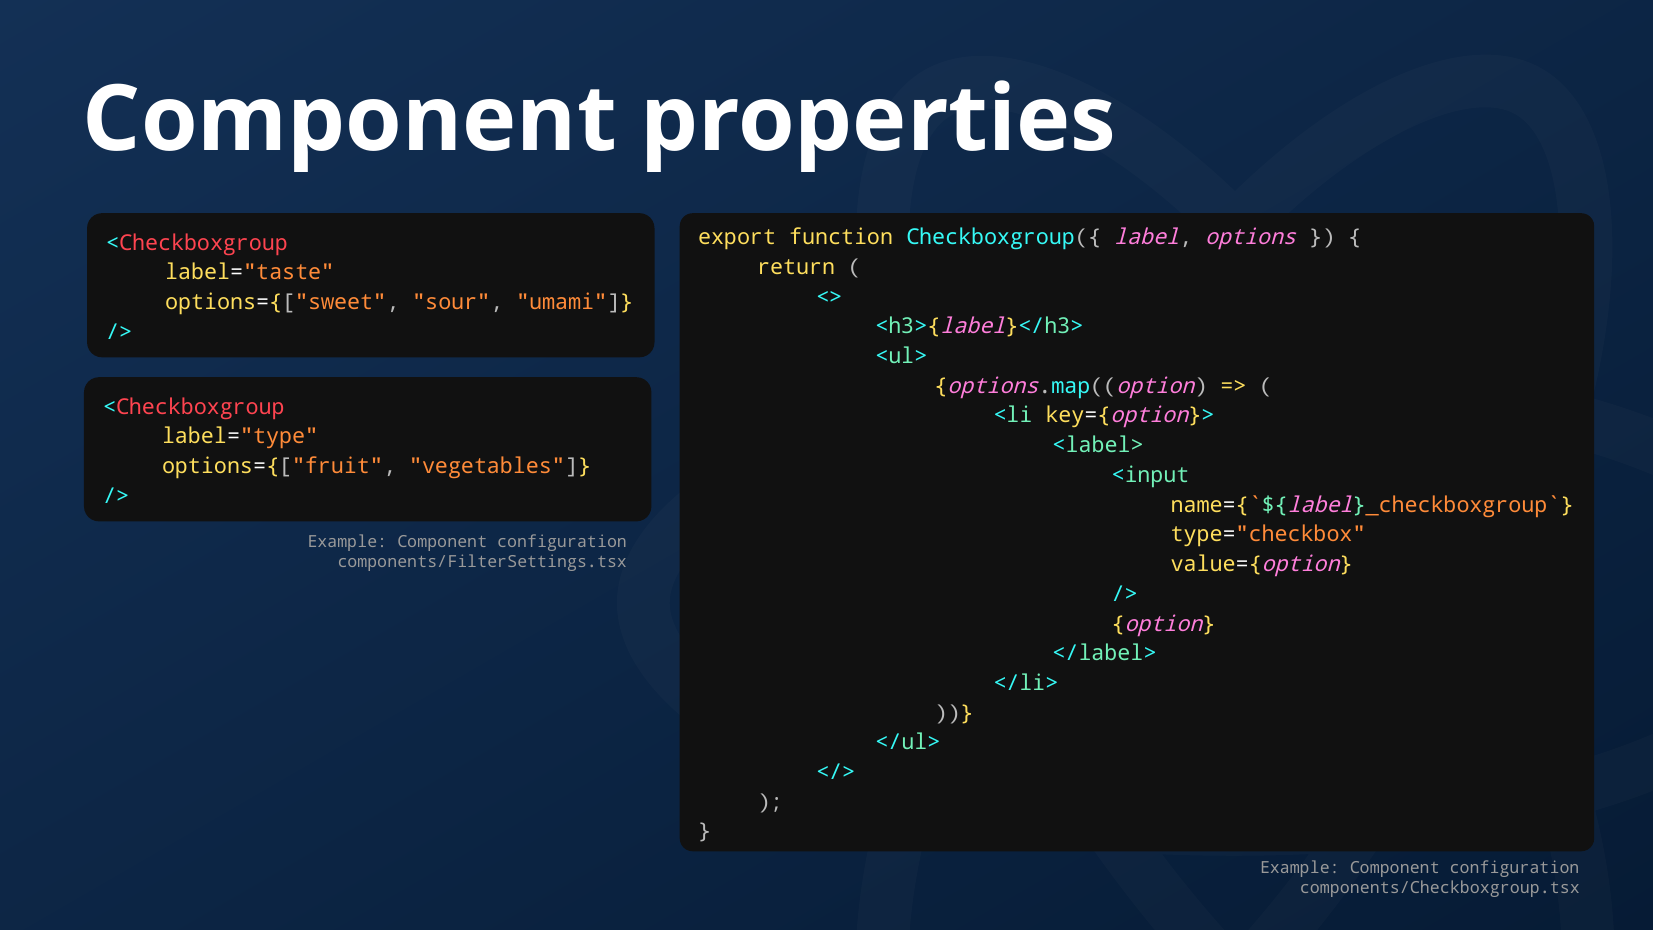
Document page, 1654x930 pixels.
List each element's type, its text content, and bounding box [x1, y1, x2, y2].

text_box <Checkboxgroup label="taste" options={["sweet", "sour", "umami"]} /> [87, 213, 655, 358]
text_box <Checkboxgroup label="type" options={["fruit", "vegetables"]} /> [83, 377, 652, 522]
text_box Example: Component configuration components/FilterSettings.tsx [192, 525, 643, 579]
text_box Example: Component configuration components/Checkboxgroup.tsx [1144, 850, 1595, 905]
title Component properties [82, 37, 1571, 193]
text_box export function Checkboxgroup({ label, options }) { return ( <> <h3>{label}</h3> <ul> {options.map((option) => ( <li key={option}> <label> <input name={`${label}_checkboxgroup`} type="checkbox" value={option} /> {option} </label> </li> ))} </ul> </> ); } [679, 213, 1595, 852]
